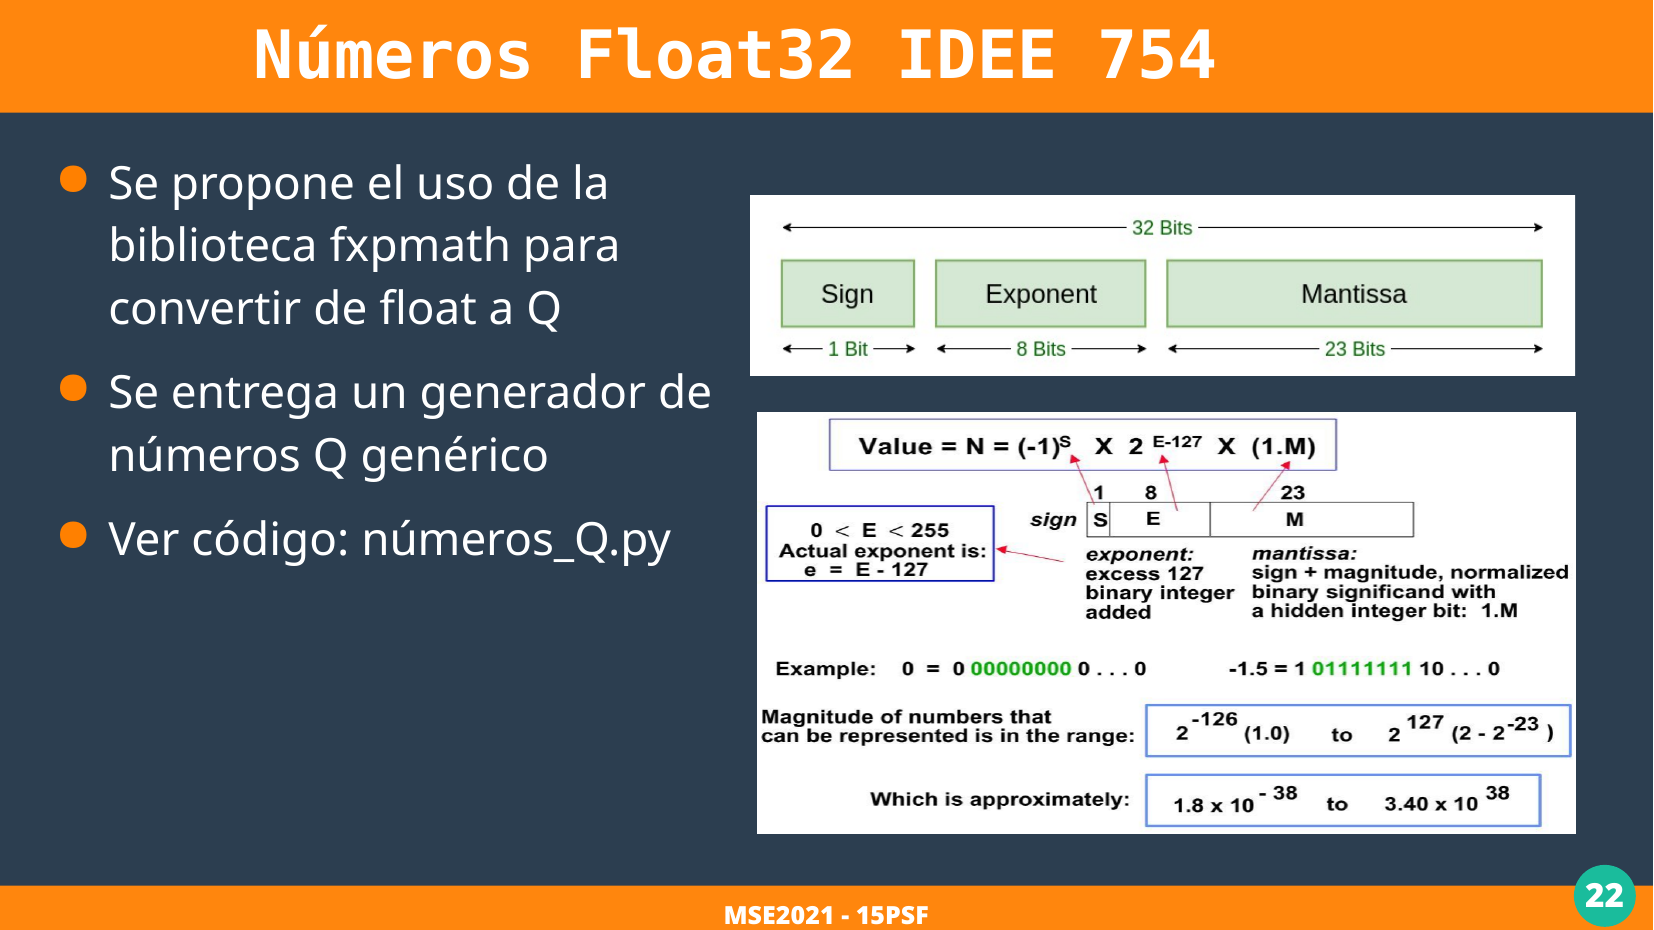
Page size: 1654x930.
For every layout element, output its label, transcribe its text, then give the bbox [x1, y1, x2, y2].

picture [751, 195, 1576, 376]
list Se propone el uso de la biblioteca fxpmath para convertir de float a Q Se entrega un generador de números Q genérico Ver código: números_Q.py [37, 150, 751, 863]
picture [757, 412, 1576, 834]
title Números Float32 IDEE 754 [253, 16, 1653, 113]
